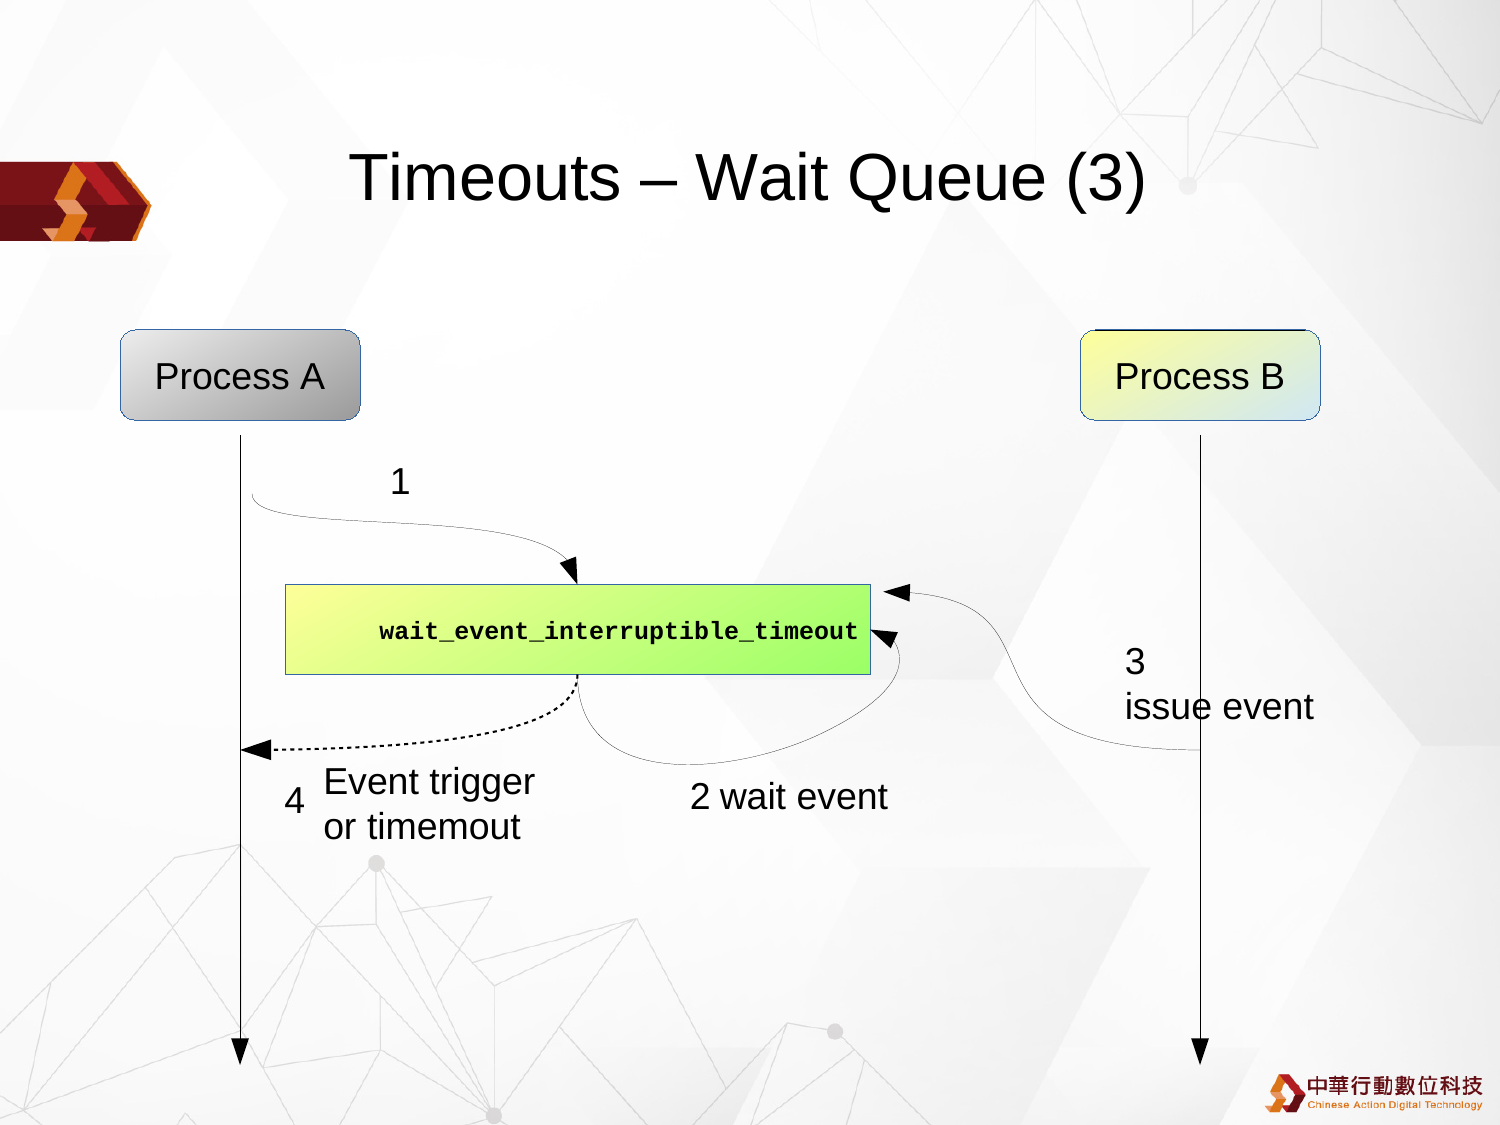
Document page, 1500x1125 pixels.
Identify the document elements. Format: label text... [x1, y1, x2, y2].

text_box wait_event_interruptible_timeout [285, 584, 871, 675]
text_box 4 [269, 768, 333, 829]
text_box Process B [1080, 329, 1321, 421]
picture [0, 0, 1500, 1125]
text_box Process A [120, 329, 361, 421]
title Timeouts – Wait Queue (3) [106, 101, 1366, 254]
text_box wait event [705, 764, 961, 855]
text_box issue event [1110, 675, 1366, 736]
text_box 3 [1110, 630, 1186, 690]
text_box 2 [675, 764, 751, 825]
text_box 1 [375, 450, 451, 510]
text_box Event trigger or timemout [308, 750, 564, 855]
